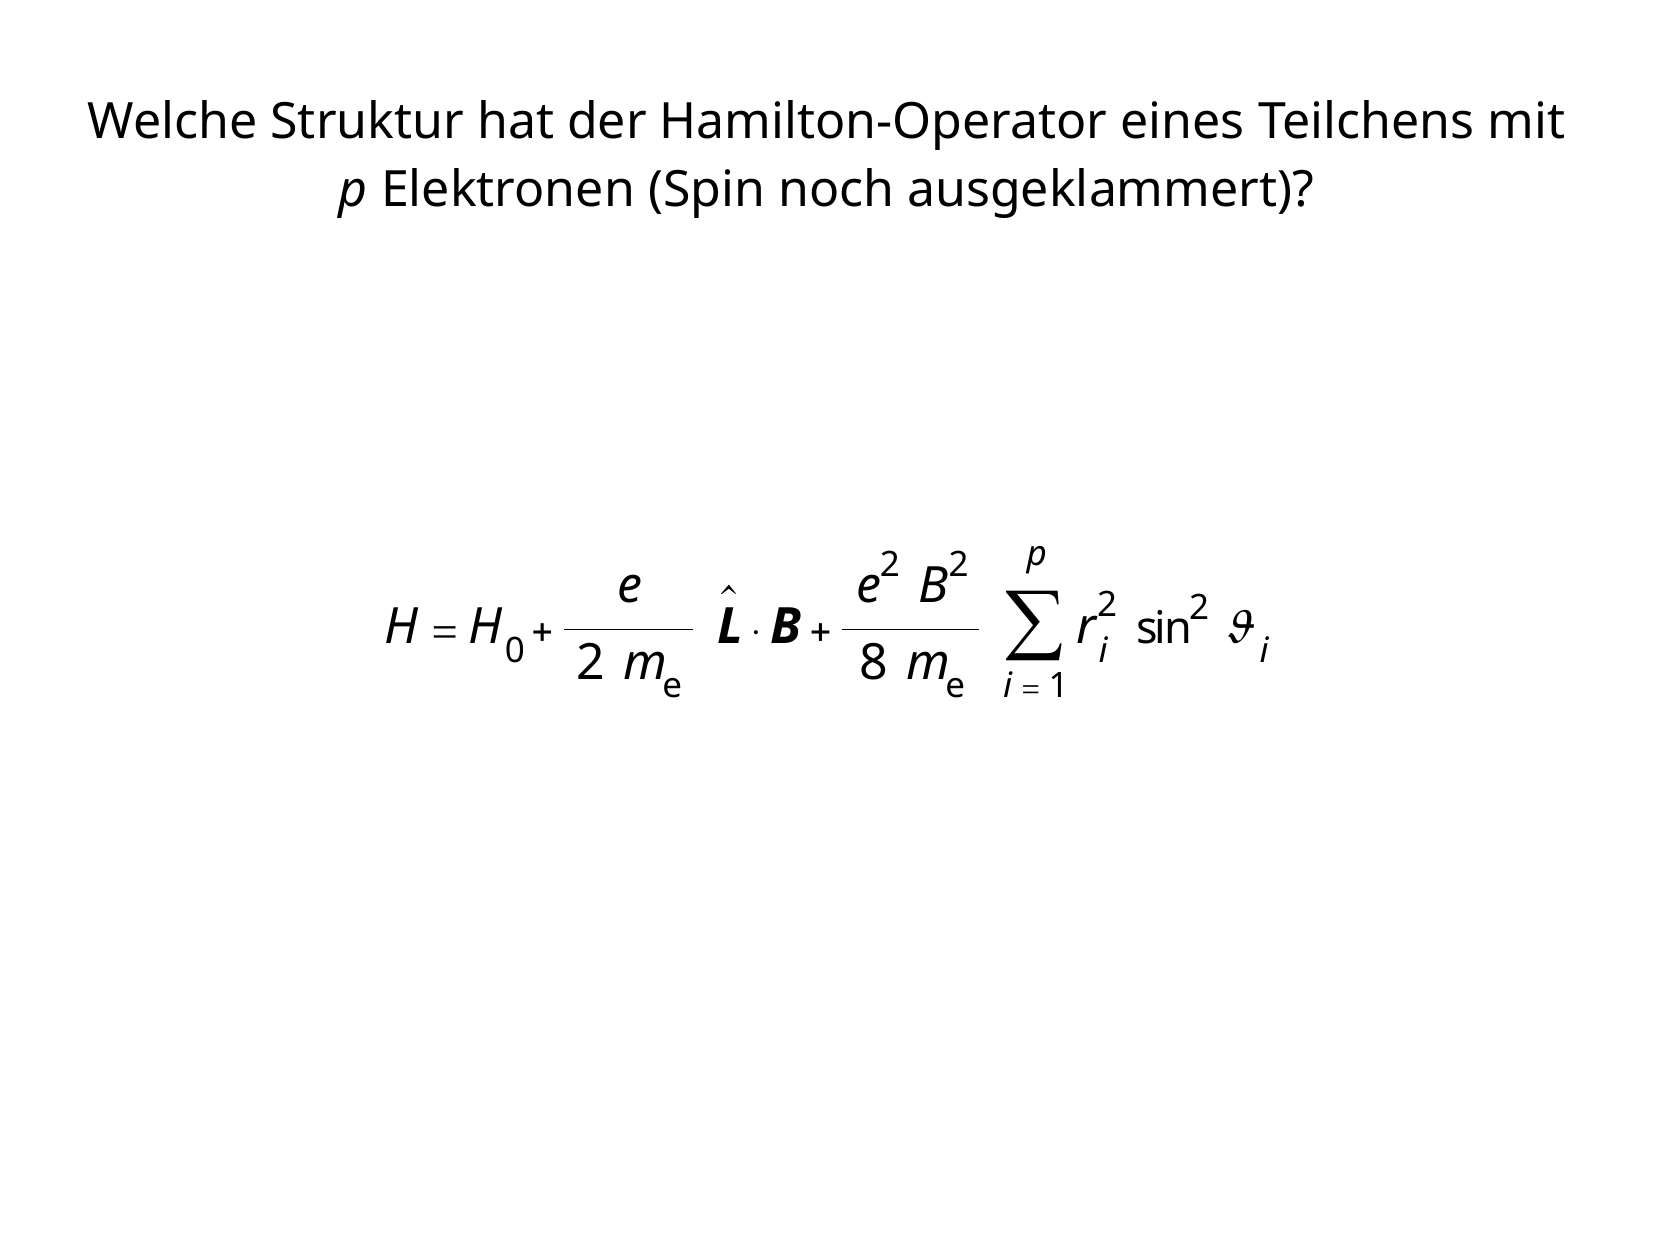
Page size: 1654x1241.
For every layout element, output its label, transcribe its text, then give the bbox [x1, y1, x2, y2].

chart [378, 532, 1276, 708]
title Welche Struktur hat der Hamilton-Operator eines Teilchens mit p Elektronen (Spin noch ausgeklammert)? [82, 49, 1571, 257]
